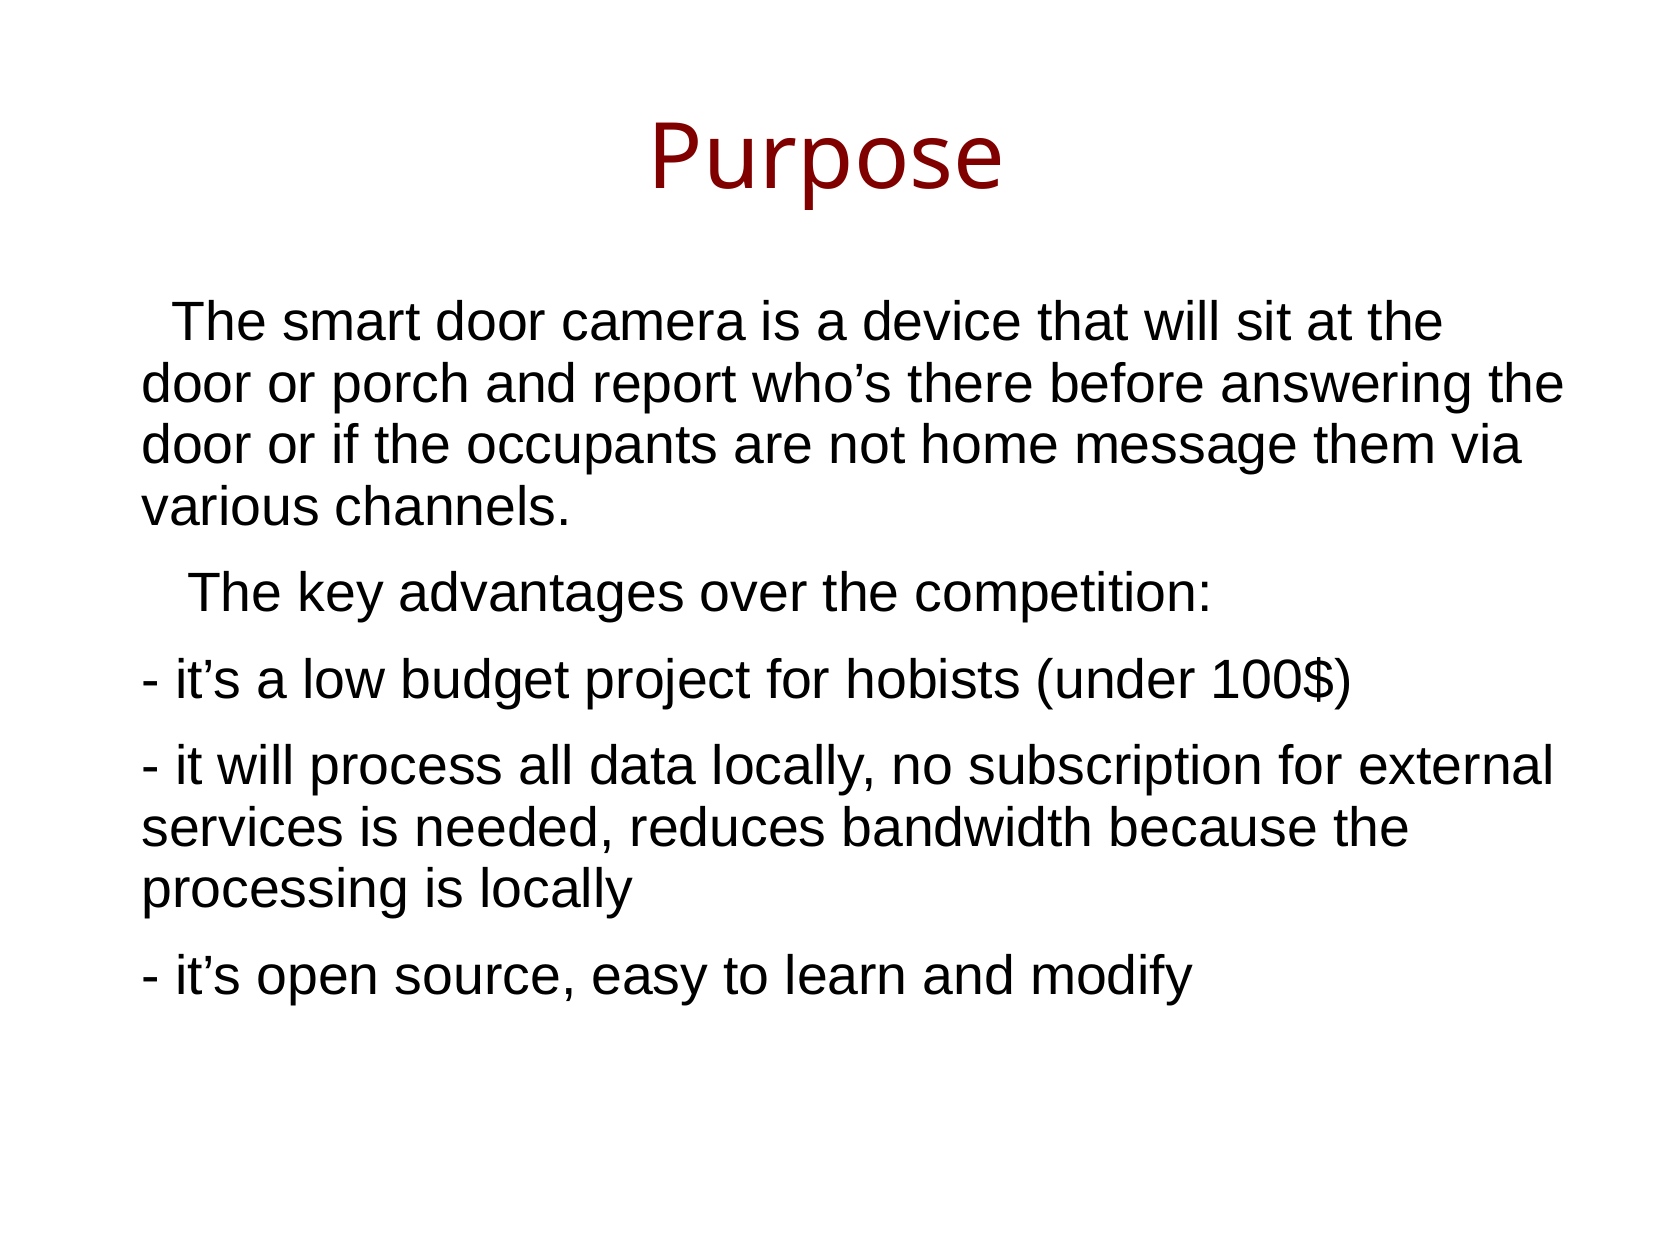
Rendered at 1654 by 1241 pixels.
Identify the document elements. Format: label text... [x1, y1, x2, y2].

title Purpose [82, 49, 1571, 257]
list The smart door camera is a device that will sit at the door or porch and report who’s there before answering the door or if the occupants are not home message them via various channels. The key advantages over the competition: - it’s a low budget project for hobists (under 100$) - it will process all data locally, no subscription for external services is needed, reduces bandwidth because the processing is locally - it’s open source, easy to learn and modify [82, 290, 1571, 1010]
